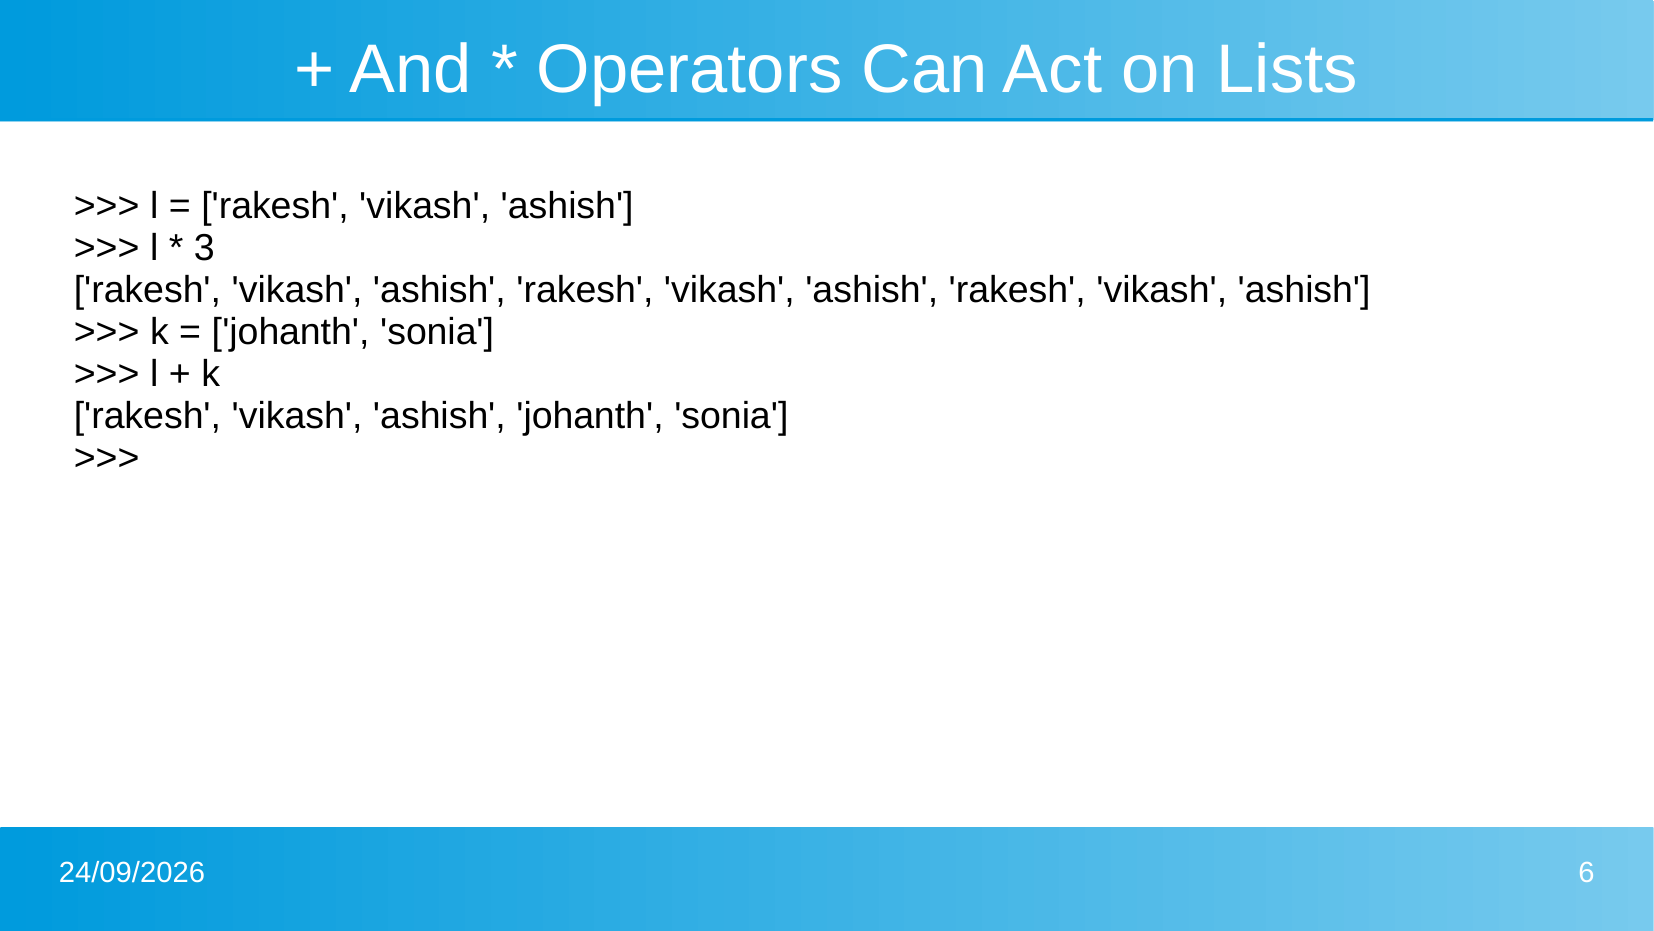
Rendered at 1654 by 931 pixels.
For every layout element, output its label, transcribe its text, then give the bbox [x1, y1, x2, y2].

text_box >>> l = ['rakesh', 'vikash', 'ashish'] >>> l * 3 ['rakesh', 'vikash', 'ashish', 'rakesh', 'vikash', 'ashish', 'rakesh', 'vikash', 'ashish'] >>> k = ['johanth', 'sonia'] >>> l + k ['rakesh', 'vikash', 'ashish', 'johanth', 'sonia'] >>> [59, 177, 1387, 486]
title + And * Operators Can Act on Lists [59, 29, 1595, 108]
